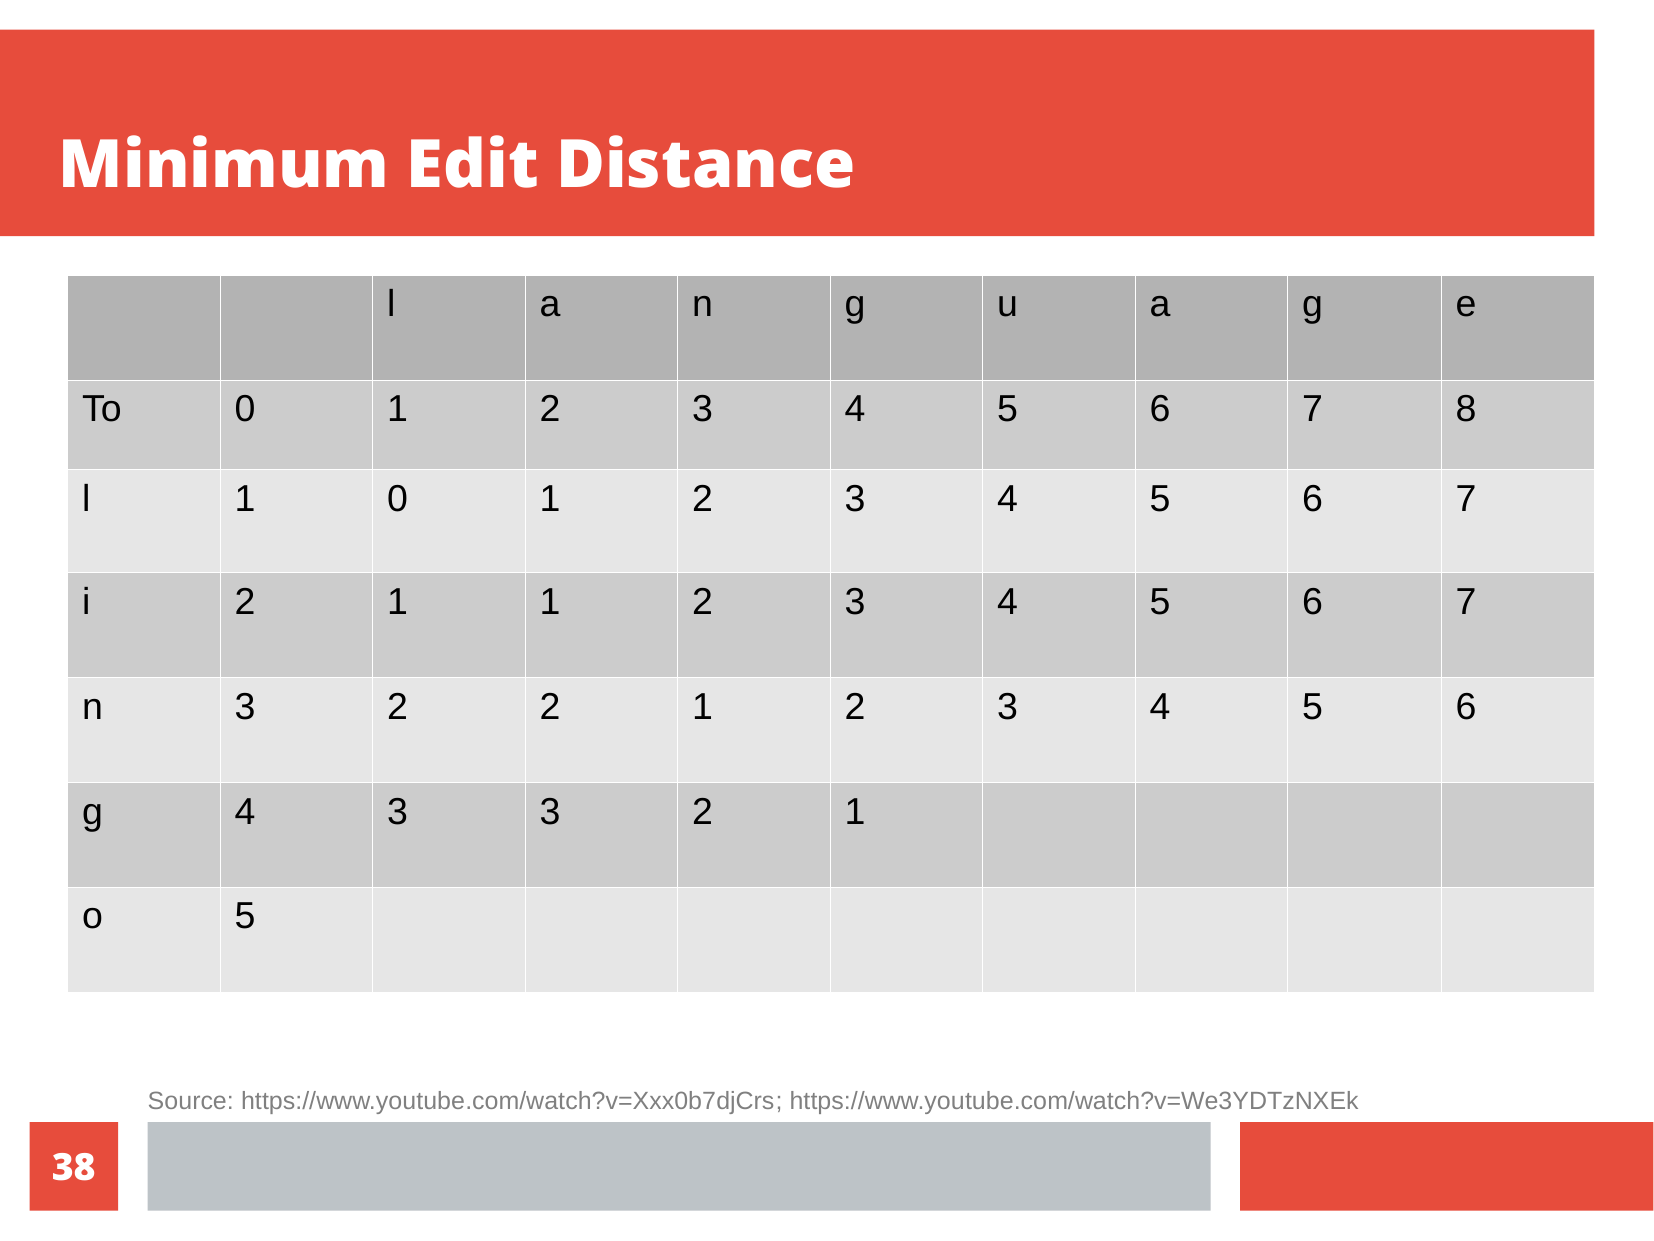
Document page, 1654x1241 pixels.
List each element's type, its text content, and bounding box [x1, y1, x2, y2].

table_cell 4 [1136, 678, 1287, 782]
table_cell 0 [221, 381, 372, 469]
table_header a [1136, 276, 1287, 380]
table_cell i [68, 573, 220, 677]
table_cell 2 [831, 678, 982, 782]
table_cell 3 [678, 381, 830, 469]
table_cell 7 [1442, 470, 1594, 572]
table_cell 4 [983, 573, 1135, 677]
table_cell 3 [983, 678, 1135, 782]
table_cell 2 [678, 783, 830, 887]
list Source: https://www.youtube.com/watch?v=Xxx0b7djCrs; https://www.youtube.com/watch?v=We3YDTzNXEk [112, 1086, 1619, 1128]
table_cell 4 [221, 783, 372, 887]
table_cell [831, 888, 982, 992]
table_cell 2 [678, 573, 830, 677]
title Minimum Edit Distance [59, 59, 1595, 207]
table_cell o [68, 888, 220, 992]
table_cell 2 [526, 678, 677, 782]
table_header n [678, 276, 830, 380]
table_cell 3 [373, 783, 525, 887]
table_cell l [68, 470, 220, 572]
table_cell 2 [373, 678, 525, 782]
table_cell 1 [831, 783, 982, 887]
table_cell 3 [221, 678, 372, 782]
table_header g [1288, 276, 1441, 380]
table_cell 1 [526, 573, 677, 677]
table_cell 2 [526, 381, 677, 469]
table_cell 3 [831, 470, 982, 572]
table_cell 4 [831, 381, 982, 469]
table_cell 6 [1442, 678, 1594, 782]
table_cell [1442, 783, 1594, 887]
table_cell 7 [1442, 573, 1594, 677]
table_cell 5 [1136, 470, 1287, 572]
table_cell 5 [221, 888, 372, 992]
table_header [68, 276, 220, 380]
table_cell [1442, 888, 1594, 992]
table_header e [1442, 276, 1594, 380]
table_cell 4 [983, 470, 1135, 572]
table_cell 8 [1442, 381, 1594, 469]
table_cell 5 [1136, 573, 1287, 677]
table_cell [1288, 783, 1441, 887]
table_cell 5 [1288, 678, 1441, 782]
table_cell 5 [983, 381, 1135, 469]
table_cell [1288, 888, 1441, 992]
table_cell g [68, 783, 220, 887]
table_cell 6 [1288, 573, 1441, 677]
table_cell [983, 783, 1135, 887]
table_cell [526, 888, 677, 992]
table_cell 3 [831, 573, 982, 677]
table_cell 1 [221, 470, 372, 572]
table_header a [526, 276, 677, 380]
table_cell 1 [526, 470, 677, 572]
table_cell 1 [678, 678, 830, 782]
table_header u [983, 276, 1135, 380]
table_header l [373, 276, 525, 380]
table_cell [983, 888, 1135, 992]
table_cell [373, 888, 525, 992]
table_cell n [68, 678, 220, 782]
table_cell 1 [373, 381, 525, 469]
table_cell 2 [678, 470, 830, 572]
table_cell 2 [221, 573, 372, 677]
table_header g [831, 276, 982, 380]
table_cell 7 [1288, 381, 1441, 469]
table_cell 6 [1136, 381, 1287, 469]
table_cell 3 [526, 783, 677, 887]
table_cell [1136, 783, 1287, 887]
table_header [221, 276, 372, 380]
table_cell [1136, 888, 1287, 992]
table_cell [678, 888, 830, 992]
table_cell 0 [373, 470, 525, 572]
table_cell 6 [1288, 470, 1441, 572]
table_cell 1 [373, 573, 525, 677]
table_cell To [68, 381, 220, 469]
